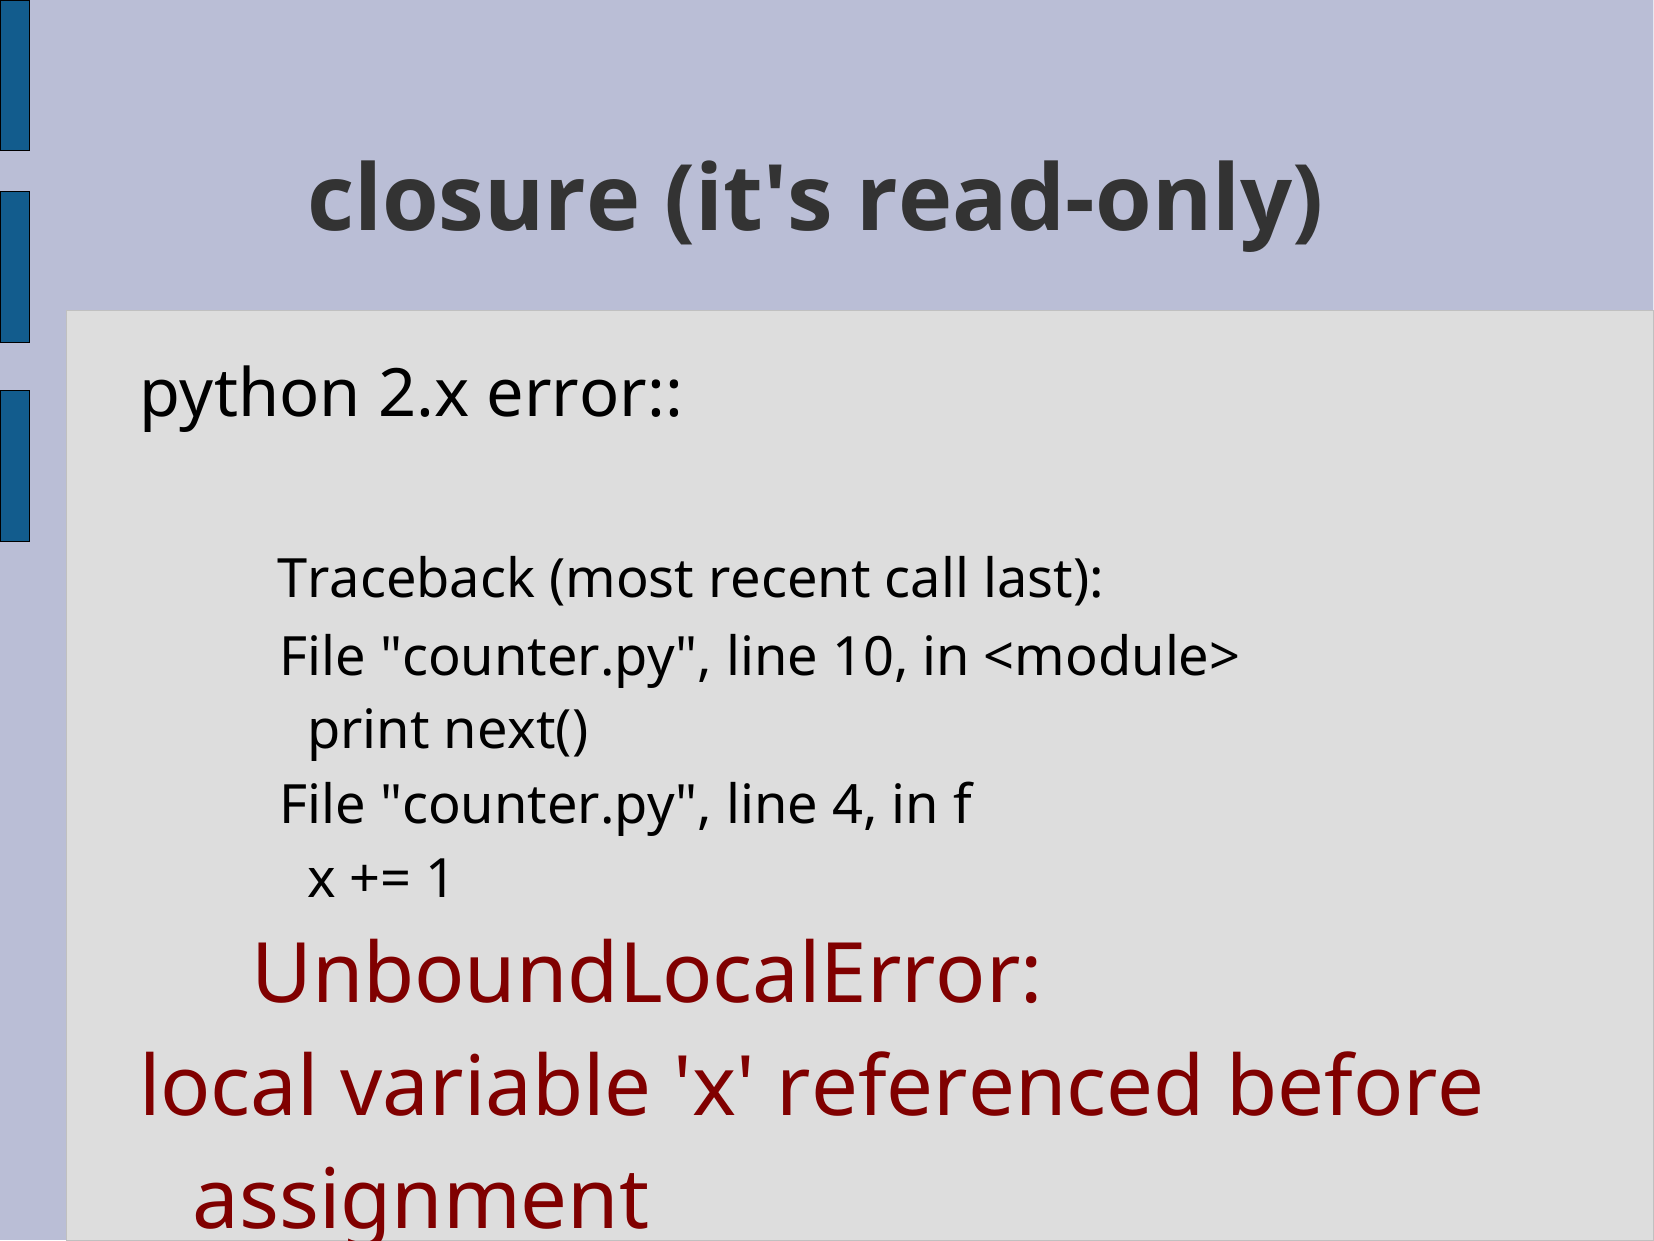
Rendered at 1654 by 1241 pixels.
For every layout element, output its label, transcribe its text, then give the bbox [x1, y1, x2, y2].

list python 2.x error:: Traceback (most recent call last): File "counter.py", line 10, in <module> print next() File "counter.py", line 4, in f x += 1 UnboundLocalError: local variable 'x' referenced before assignment [121, 344, 1534, 1241]
title closure (it's read-only) [121, 98, 1534, 291]
